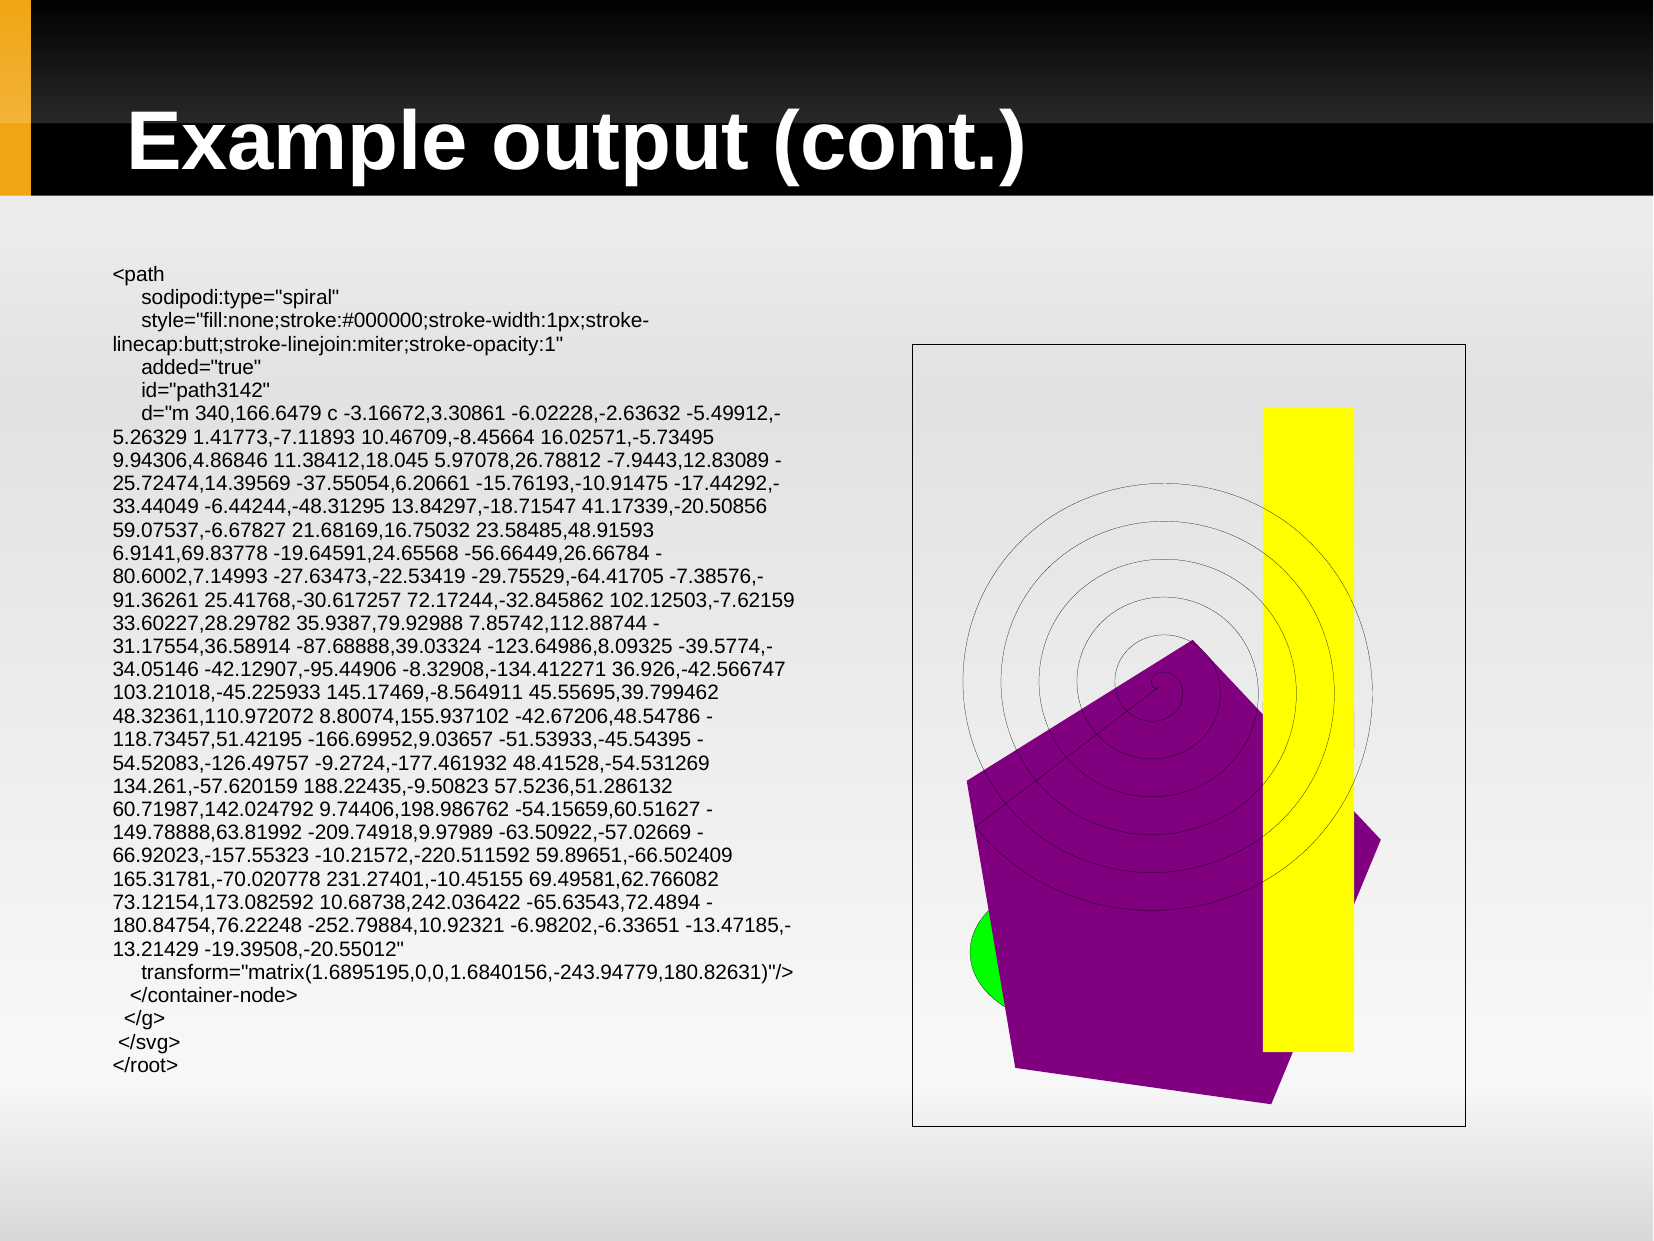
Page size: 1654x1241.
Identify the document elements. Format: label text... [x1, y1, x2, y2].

list <path sodipodi:type="spiral" style="fill:none;stroke:#000000;stroke-width:1px;stroke-linecap:butt;stroke-linejoin:miter;stroke-opacity:1" added="true" id="path3142" d="m 340,166.6479 c -3.16672,3.30861 -6.02228,-2.63632 -5.49912,-5.26329 1.41773,-7.11893 10.46709,-8.45664 16.02571,-5.73495 9.94306,4.86846 11.38412,18.045 5.97078,26.78812 -7.9443,12.83089 -25.72474,14.39569 -37.55054,6.20661 -15.76193,-10.91475 -17.44292,-33.44049 -6.44244,-48.31295 13.84297,-18.71547 41.17339,-20.50856 59.07537,-6.67827 21.68169,16.75032 23.58485,48.91593 6.9141,69.83778 -19.64591,24.65568 -56.66449,26.66784 -80.6002,7.14993 -27.63473,-22.53419 -29.75529,-64.41705 -7.38576,-91.36261 25.41768,-30.617257 72.17244,-32.845862 102.12503,-7.62159 33.60227,28.29782 35.9387,79.92988 7.85742,112.88744 -31.17554,36.58914 -87.68888,39.03324 -123.64986,8.09325 -39.5774,-34.05146 -42.12907,-95.44906 -8.32908,-134.412271 36.926,-42.566747 103.21018,-45.225933 145.17469,-8.564911 45.55695,39.799462 48.32361,110.972072 8.80074,155.937102 -42.67206,48.54786 -118.73457,51.42195 -166.69952,9.03657 -51.53933,-45.54395 -54.52083,-126.49757 -9.2724,-177.461932 48.41528,-54.531269 134.261,-57.620159 188.22435,-9.50823 57.5236,51.286132 60.71987,142.024792 9.74406,198.986762 -54.15659,60.51627 -149.78888,63.81992 -209.74918,9.97989 -63.50922,-57.02669 -66.92023,-157.55323 -10.21572,-220.511592 59.89651,-66.502409 165.31781,-70.020778 231.27401,-10.45155 69.49581,62.766082 73.12154,173.082592 10.68738,242.036422 -65.63543,72.4894 -180.84754,76.22248 -252.79884,10.92321 -6.98202,-6.33651 -13.47185,-13.21429 -19.39508,-20.55012" transform="matrix(1.6895195,0,0,1.6840156,-243.94779,180.82631)"/> </container-node> </g> </svg> </root> [112, 262, 802, 1198]
picture [0, 0, 1654, 1241]
title Example output (cont.) [125, 37, 1538, 245]
